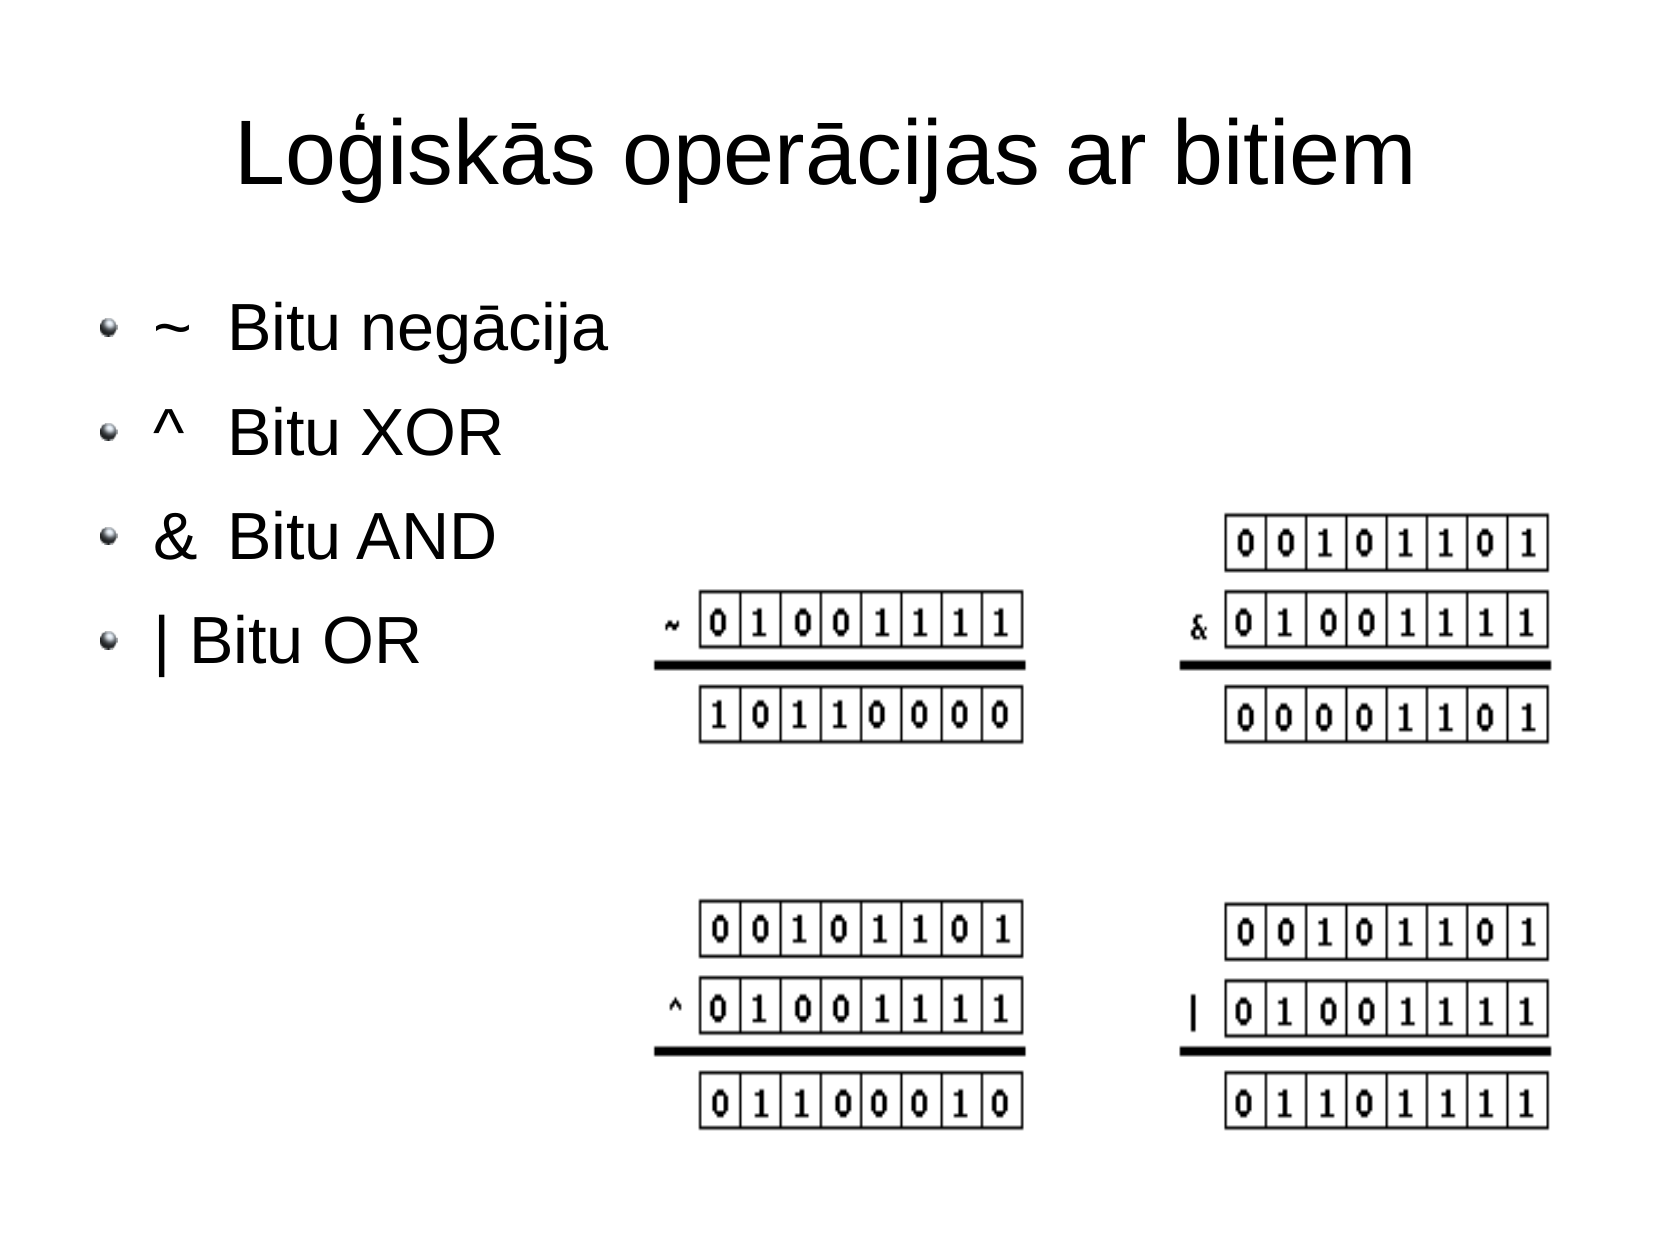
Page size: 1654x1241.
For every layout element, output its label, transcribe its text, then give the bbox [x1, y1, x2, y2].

title Loģiskās operācijas ar bitiem [82, 49, 1571, 257]
picture [637, 484, 1583, 1158]
list ~ Bitu negācija ^ Bitu XOR & Bitu AND | Bitu OR [82, 290, 1538, 1010]
